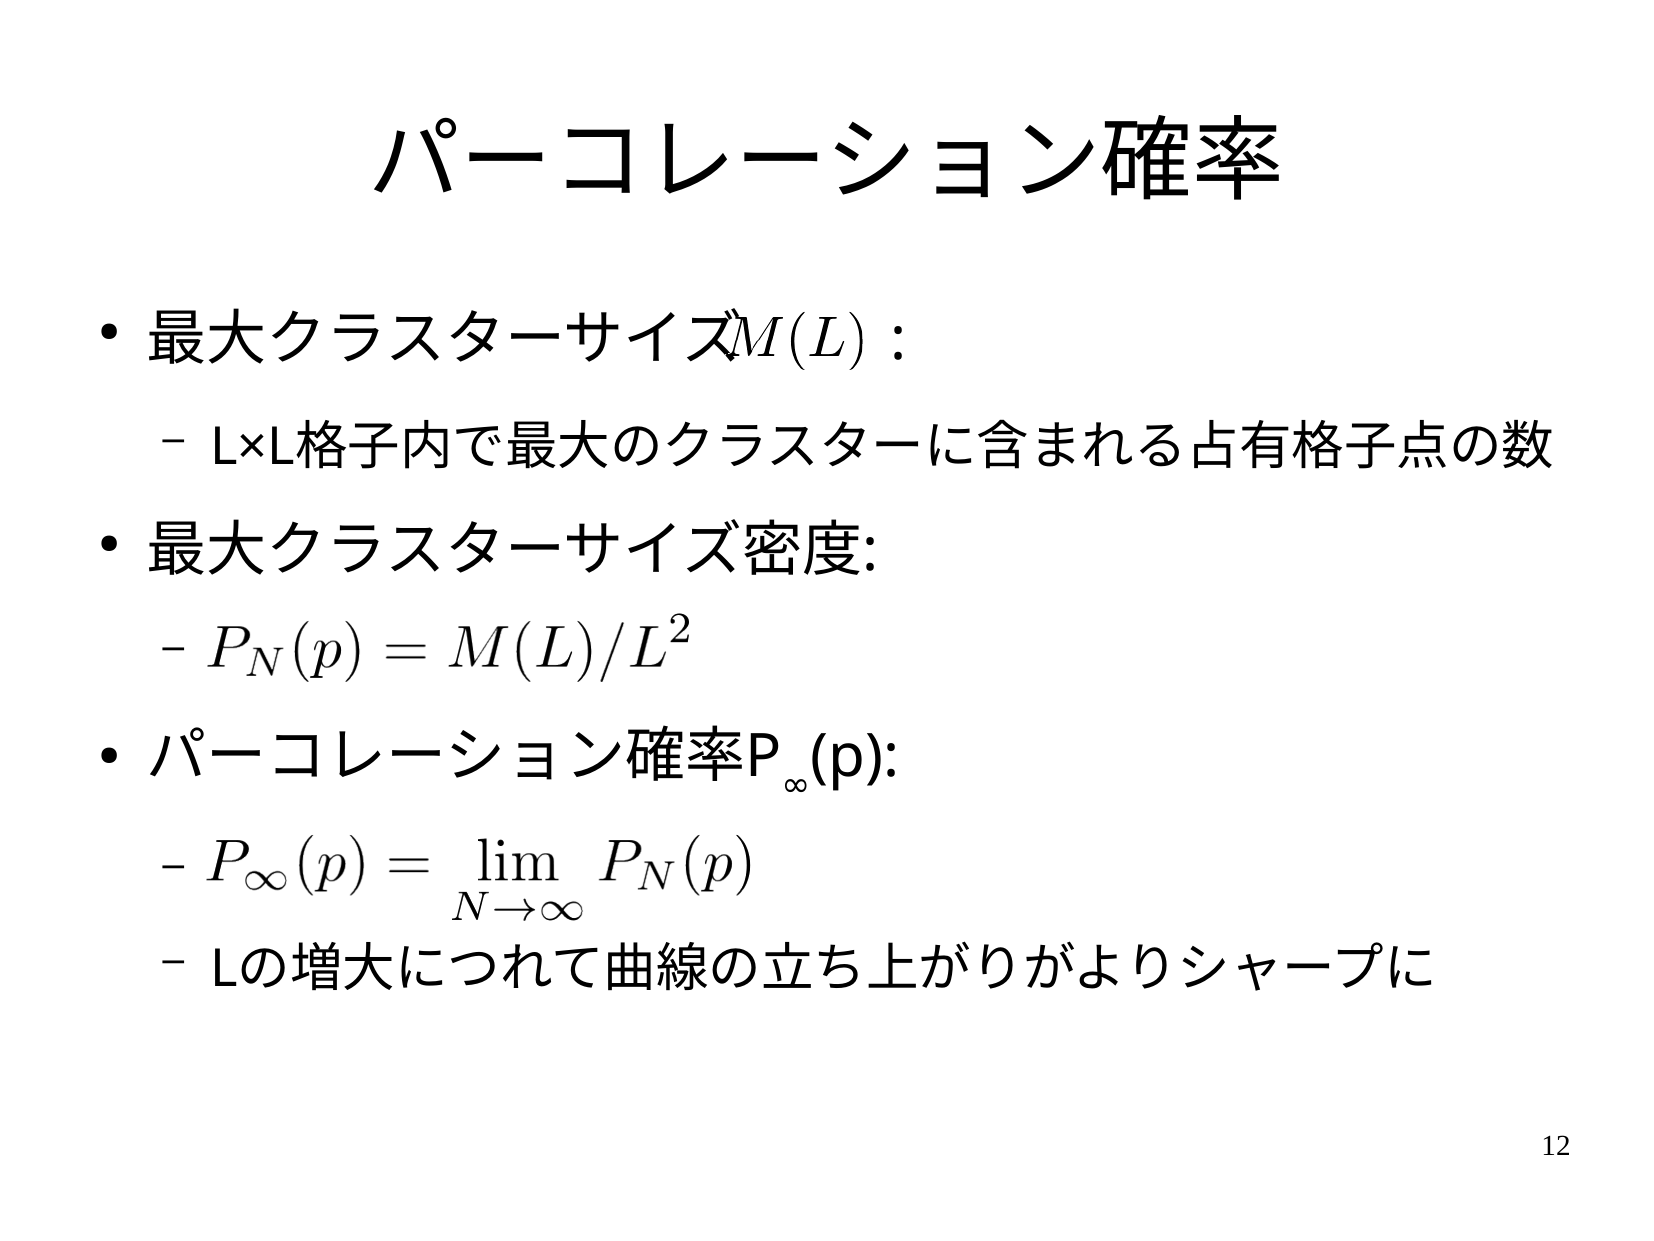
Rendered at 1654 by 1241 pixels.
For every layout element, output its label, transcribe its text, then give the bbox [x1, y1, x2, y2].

picture [725, 311, 863, 371]
picture [206, 834, 751, 921]
list 最大クラスターサイズ : L×L格子内で最大のクラスターに含まれる占有格子点の数 最大クラスターサイズ密度: パーコレーション確率P∞(p): Lの増大につれて曲線の立ち上がりがよりシャープに [82, 290, 1571, 1010]
picture [207, 613, 690, 682]
title パーコレーション確率 [82, 49, 1571, 257]
